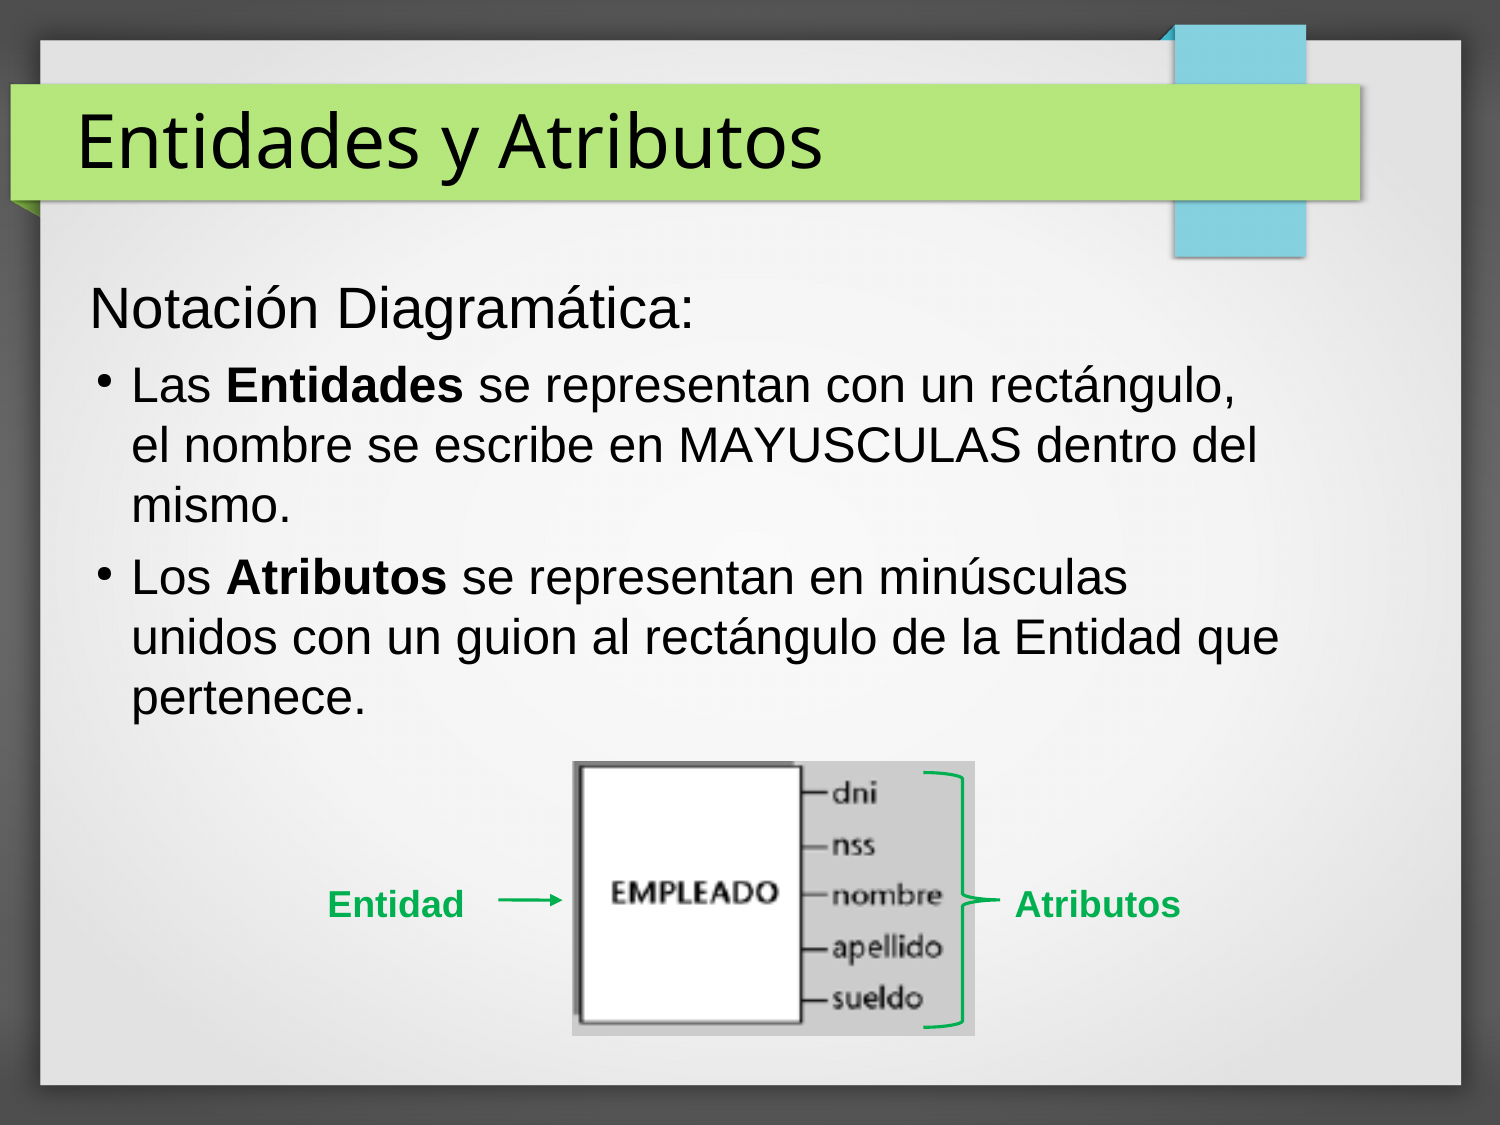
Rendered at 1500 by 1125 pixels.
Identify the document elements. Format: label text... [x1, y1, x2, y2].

title Entidades y Atributos [75, 51, 1335, 227]
picture [0, 0, 1500, 1125]
text_box Entidad [312, 872, 501, 933]
text_box Notación Diagramática: Las Entidades se representan con un rectángulo, el nombre se escribe en MAYUSCULAS dentro del mismo. Los Atributos se representan en minúsculas unidos con un guion al rectángulo de la Entidad que pertenece. [74, 262, 1300, 1005]
text_box Atributos [999, 872, 1213, 933]
